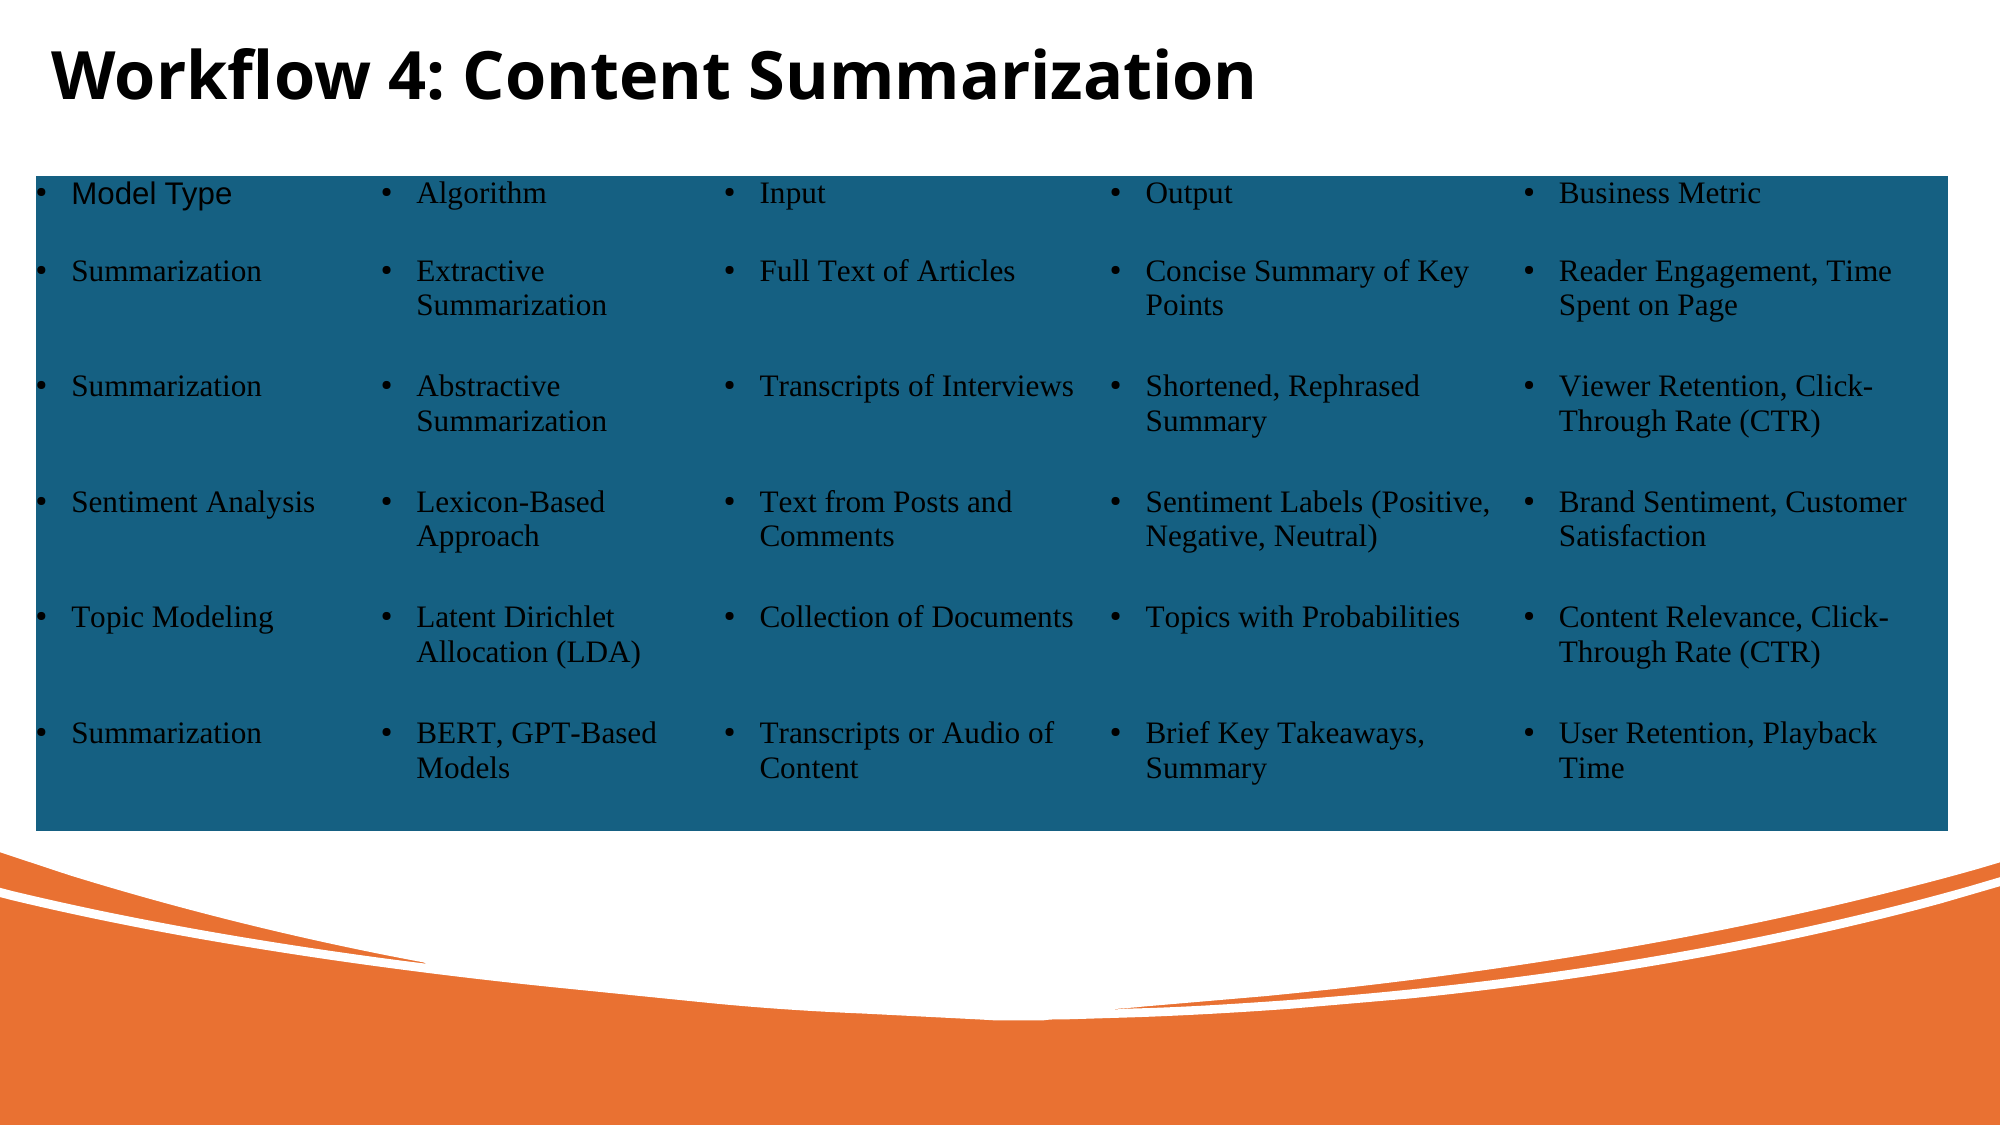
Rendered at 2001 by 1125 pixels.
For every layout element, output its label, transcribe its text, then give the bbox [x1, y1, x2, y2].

table_header Model Type [36, 176, 381, 254]
table_cell Collection of Documents [724, 600, 1110, 716]
table_cell Latent Dirichlet Allocation (LDA) [381, 600, 724, 716]
text_box Workflow 4: Content Summarization​​ [36, 24, 1312, 121]
text_box [0, 0, 2000, 1125]
table_header Algorithm [381, 176, 724, 254]
table_cell Summarization [36, 716, 381, 831]
table_cell Summarization [36, 369, 381, 485]
table_cell Brief Key Takeaways, Summary [1110, 716, 1524, 831]
table_cell Topics with Probabilities [1110, 600, 1524, 716]
table_cell Content Relevance, Click-Through Rate (CTR) [1524, 600, 1948, 716]
table_cell Full Text of Articles [724, 254, 1110, 369]
table_header Business Metric [1524, 176, 1948, 254]
table_cell Viewer Retention, Click-Through Rate (CTR) [1524, 369, 1948, 485]
table_cell Summarization [36, 254, 381, 369]
table_cell Text from Posts and Comments [724, 485, 1110, 600]
table_cell Concise Summary of Key Points [1110, 254, 1524, 369]
table_cell Sentiment Analysis [36, 485, 381, 600]
table_cell Shortened, Rephrased Summary [1110, 369, 1524, 485]
table_cell Sentiment Labels (Positive, Negative, Neutral) [1110, 485, 1524, 600]
table_cell Topic Modeling [36, 600, 381, 716]
table_cell Lexicon-Based Approach [381, 485, 724, 600]
table_header Output [1110, 176, 1524, 254]
table_cell Transcripts of Interviews [724, 369, 1110, 485]
table_cell Brand Sentiment, Customer Satisfaction [1524, 485, 1948, 600]
table_cell Abstractive Summarization [381, 369, 724, 485]
table_cell BERT, GPT-Based Models [381, 716, 724, 831]
table_cell User Retention, Playback Time [1524, 716, 1948, 831]
table_header Input [724, 176, 1110, 254]
table_cell Transcripts or Audio of Content [724, 716, 1110, 831]
table_cell Reader Engagement, Time Spent on Page [1524, 254, 1948, 369]
table_cell Extractive Summarization [381, 254, 724, 369]
